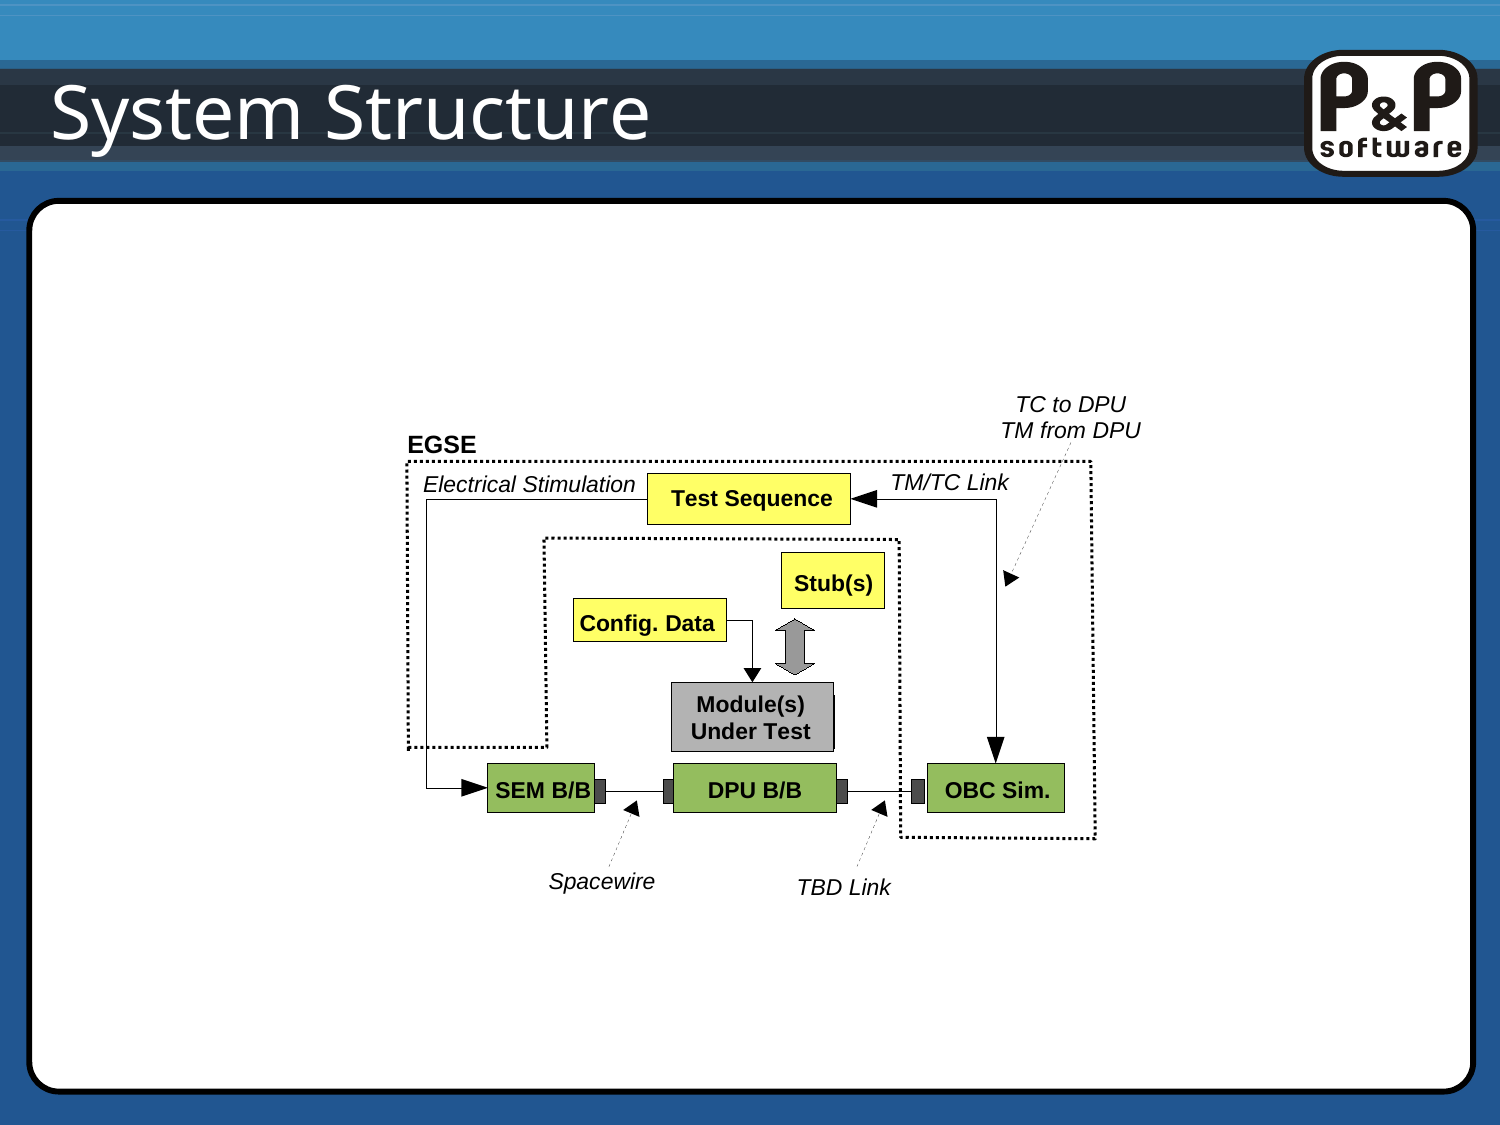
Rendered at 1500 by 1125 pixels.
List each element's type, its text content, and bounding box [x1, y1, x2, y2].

picture [0, 0, 1500, 239]
text_box [927, 763, 1065, 813]
text_box Config. Data [579, 609, 716, 637]
text_box [647, 473, 851, 525]
text_box [487, 763, 606, 813]
text_box SEM B/B [495, 776, 592, 804]
text_box Spacewire [548, 867, 671, 902]
text_box TM/TC Link [890, 468, 1046, 503]
text_box [781, 552, 885, 609]
text_box DPU B/B [707, 776, 803, 804]
text_box Module(s) Under Test [690, 690, 809, 745]
text_box Test Sequence [671, 484, 832, 511]
text_box TC to DPU TM from DPU [1000, 390, 1142, 444]
text_box OBC Sim. [944, 776, 1052, 804]
text_box [775, 618, 815, 675]
title System Structure [50, 16, 1091, 204]
text_box Electrical Stimulation [423, 471, 637, 506]
text_box Electrical Stimulation [427, 500, 637, 506]
text_box [573, 598, 727, 642]
text_box Stub(s) [794, 570, 874, 597]
text_box [911, 779, 925, 804]
text_box [671, 682, 835, 752]
text_box EGSE [407, 429, 478, 458]
text_box [663, 763, 848, 813]
text_box TBD Link [796, 873, 919, 908]
